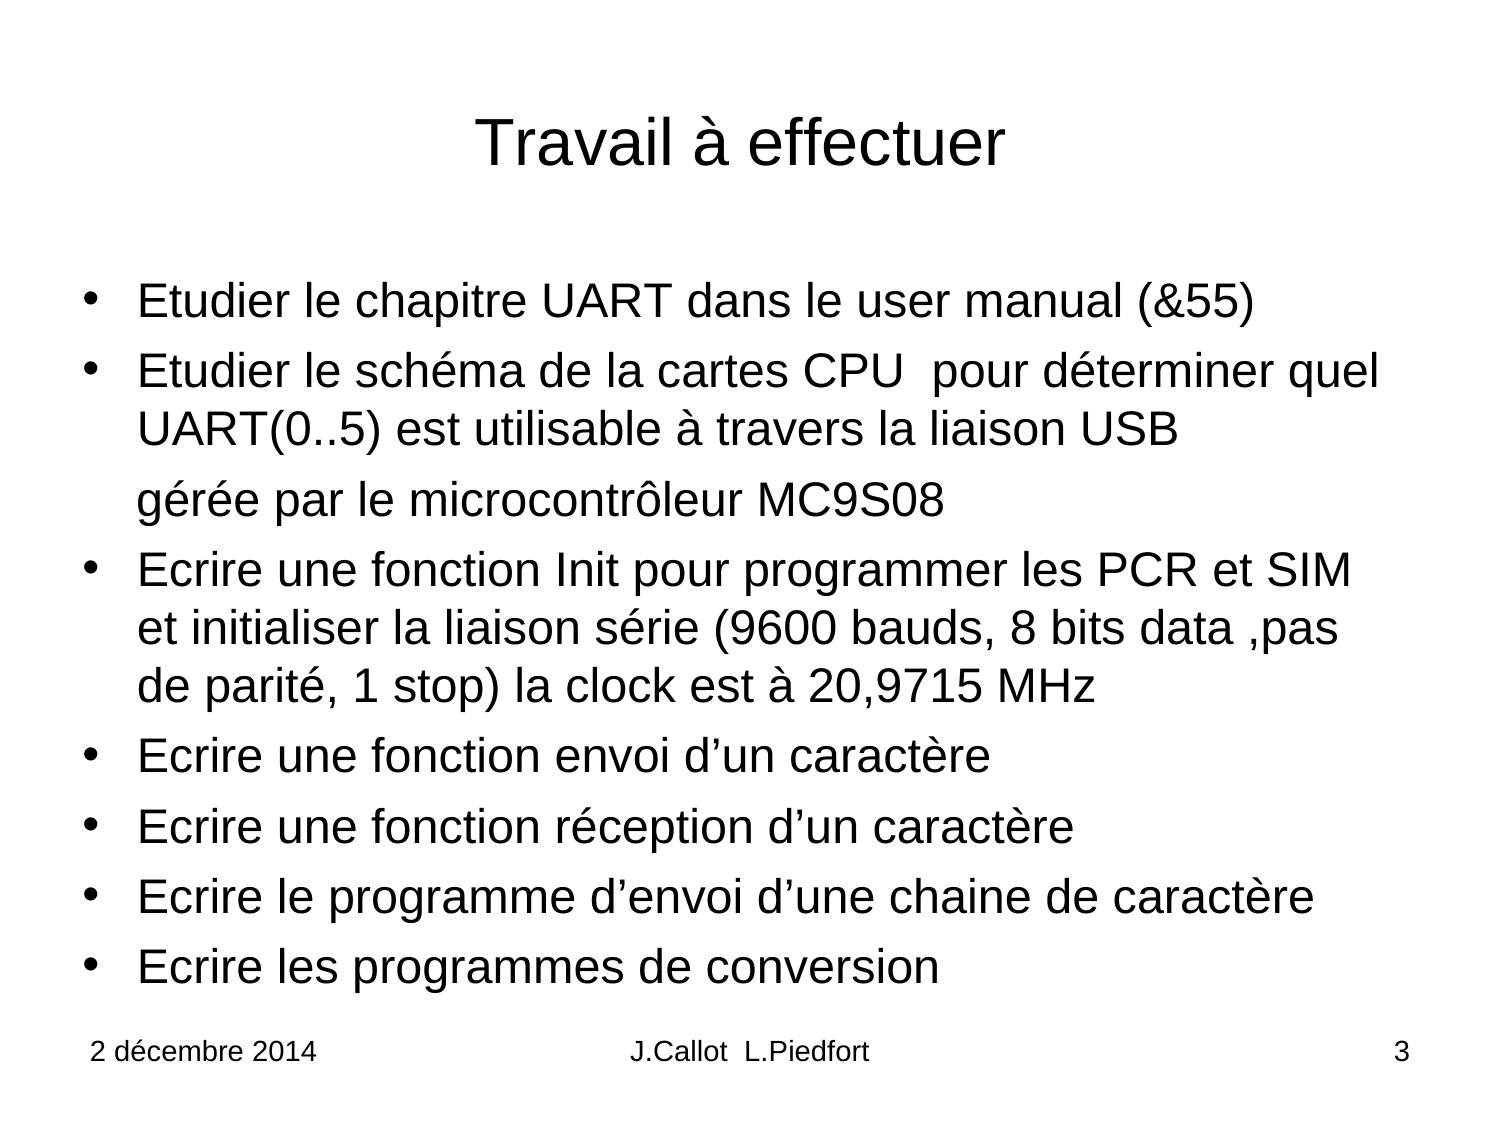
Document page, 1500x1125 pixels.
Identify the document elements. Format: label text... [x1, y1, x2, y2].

text_box J.Callot L.Piedfort [512, 1024, 988, 1103]
text_box <numéro> [1074, 1024, 1426, 1103]
title Travail à effectuer [75, 45, 1426, 233]
text_box 2 décembre 2014 [74, 1024, 426, 1103]
list Etudier le chapitre UART dans le user manual (&55) Etudier le schéma de la cartes CPU pour déterminer quel UART(0..5) est utilisable à travers la liaison USB gérée par le microcontrôleur MC9S08 Ecrire une fonction Init pour programmer les PCR et SIM et initialiser la liaison série (9600 bauds, 8 bits data ,pas de parité, 1 stop) la clock est à 20,9715 MHz Ecrire une fonction envoi d’un caractère Ecrire une fonction réception d’un caractère Ecrire le programme d’envoi d’une chaine de caractère Ecrire les programmes de conversion [67, 261, 1418, 1004]
